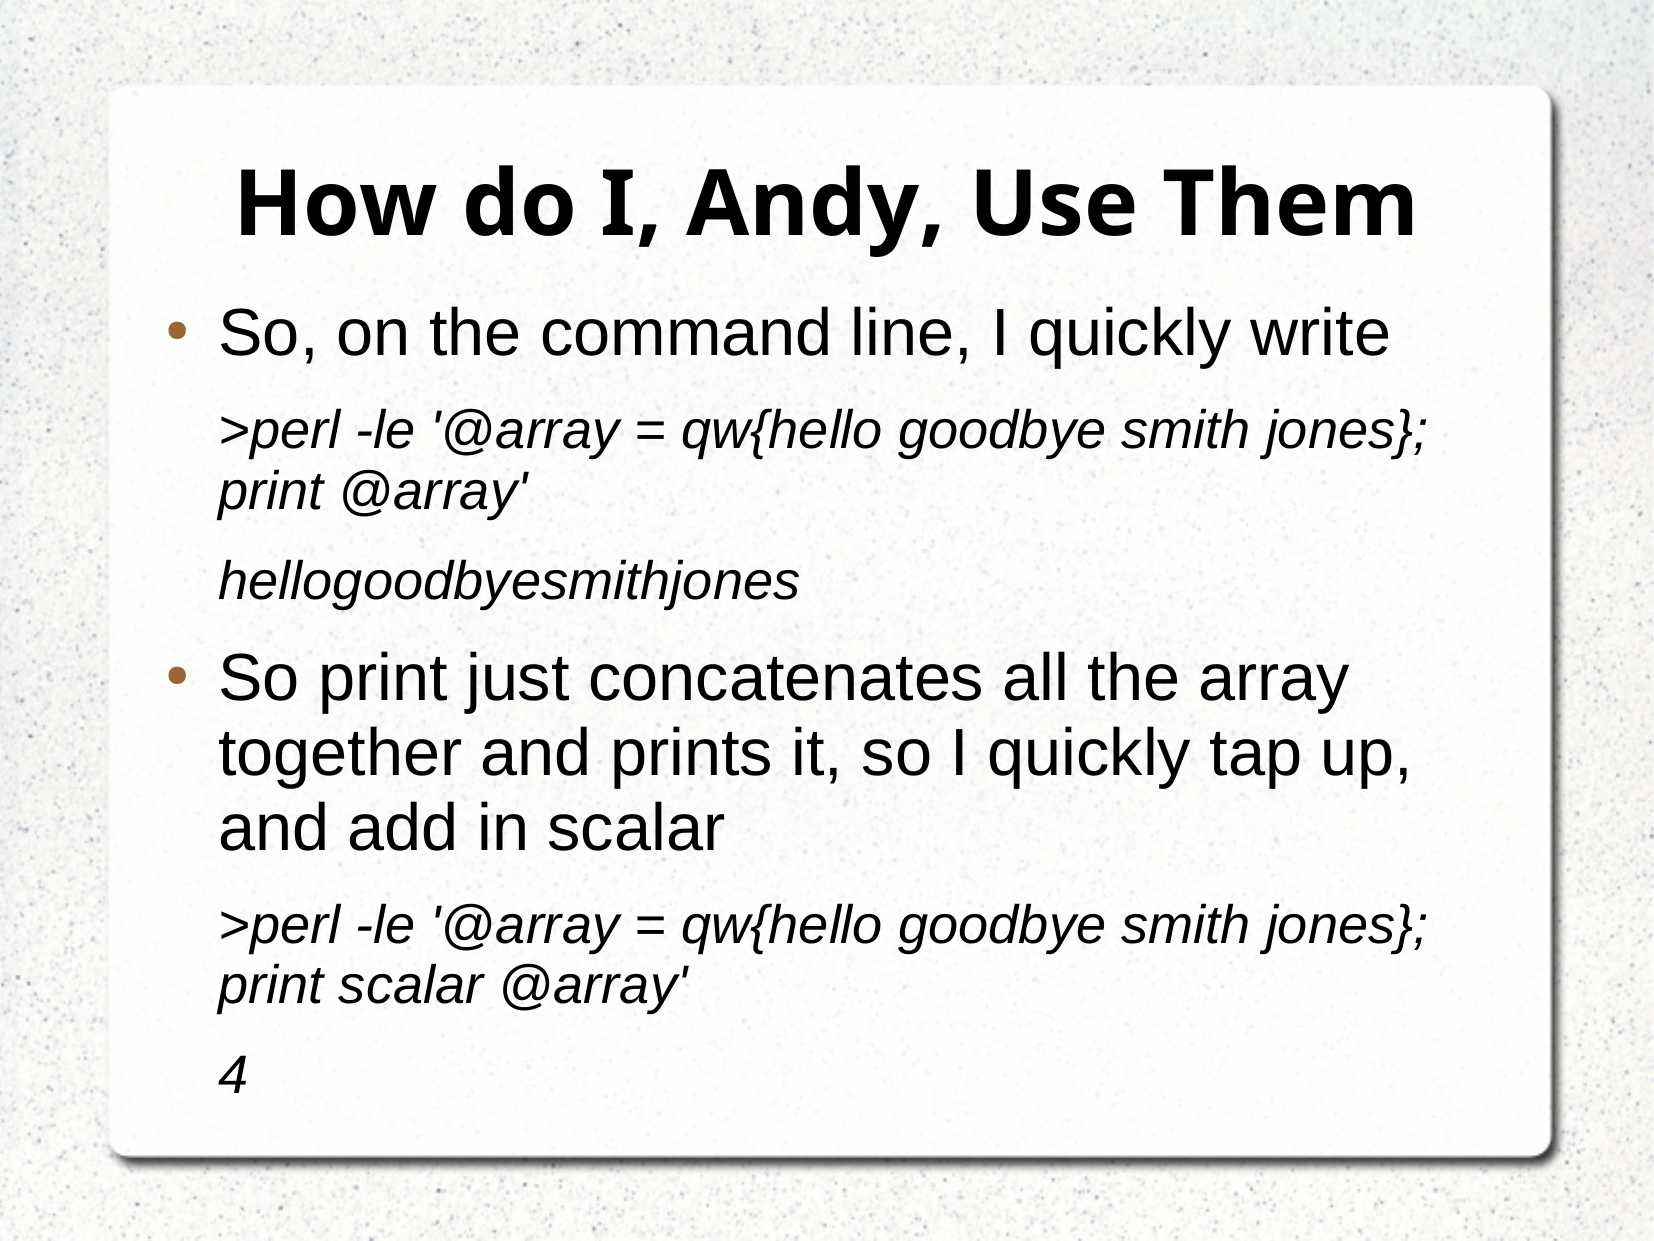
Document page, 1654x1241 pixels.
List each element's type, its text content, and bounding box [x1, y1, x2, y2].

picture [0, 0, 1654, 1241]
title How do I, Andy, Use Them [118, 96, 1536, 304]
list So, on the command line, I quickly write >perl -le '@array = qw{hello goodbye smith jones}; print @array' hellogoodbyesmithjones So print just concatenates all the array together and prints it, so I quickly tap up, and add in scalar >perl -le '@array = qw{hello goodbye smith jones}; print scalar @array' 4 [147, 295, 1506, 1105]
